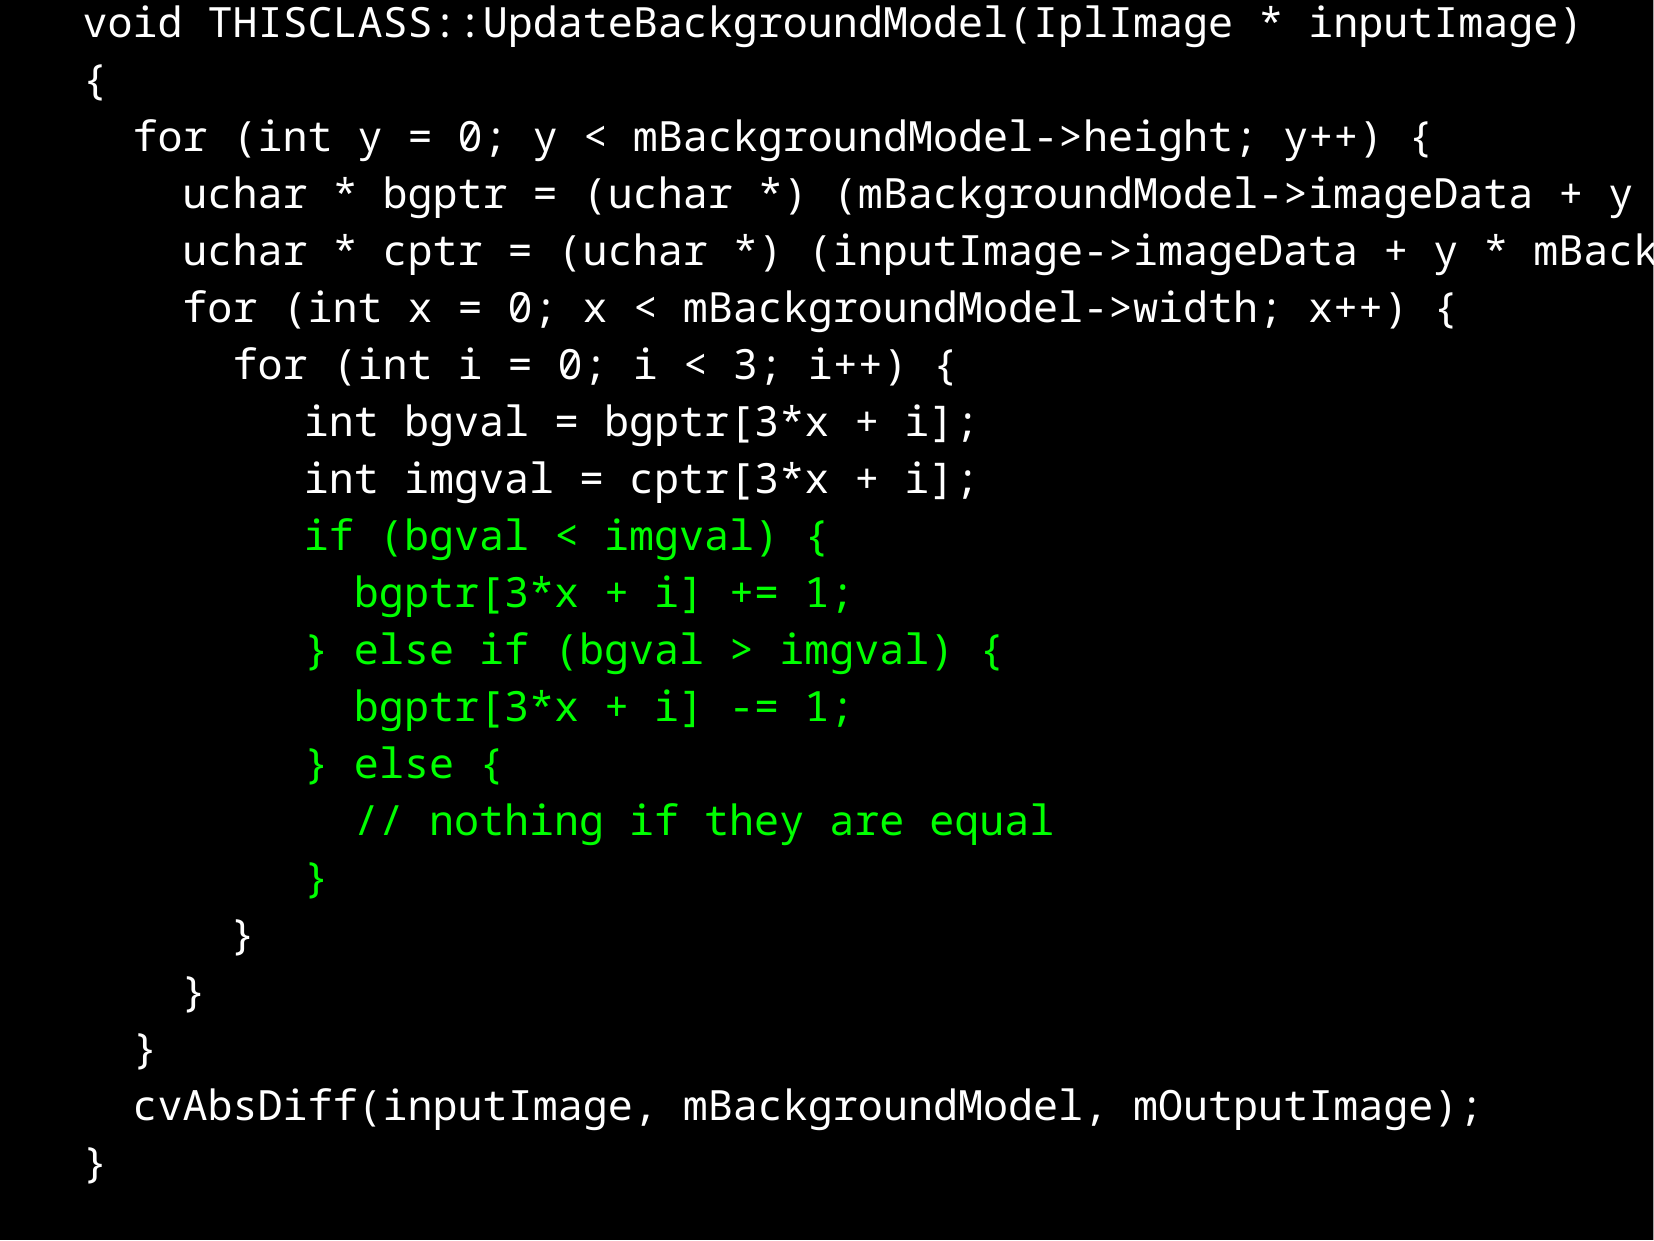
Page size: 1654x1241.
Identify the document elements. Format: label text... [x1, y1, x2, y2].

subtitle void THISCLASS::UpdateBackgroundModel(IplImage * inputImage) { for (int y = 0; y < mBackgroundModel->height; y++) { uchar * bgptr = (uchar *) (mBackgroundModel->imageData + y * mBackgroundModel->widthStep); uchar * cptr = (uchar *) (inputImage->imageData + y * mBackgroundModel->widthStep); for (int x = 0; x < mBackgroundModel->width; x++) { for (int i = 0; i < 3; i++) { int bgval = bgptr[3*x + i]; int imgval = cptr[3*x + i]; if (bgval < imgval) { bgptr[3*x + i] += 1; } else if (bgval > imgval) { bgptr[3*x + i] -= 1; } else { // nothing if they are equal } } } } cvAbsDiff(inputImage, mBackgroundModel, mOutputImage); } [82, 85, 1654, 1154]
